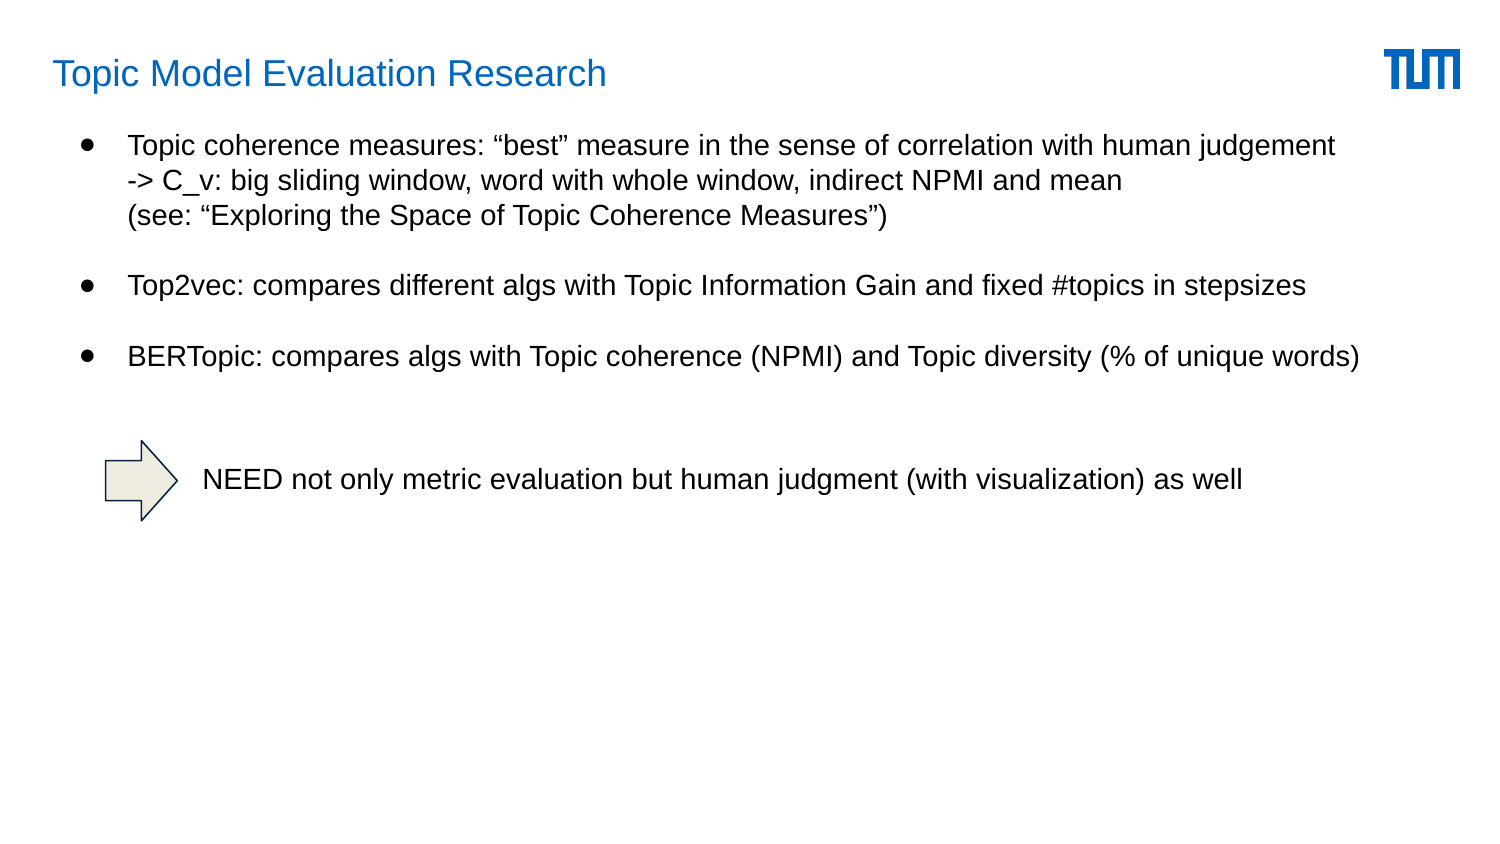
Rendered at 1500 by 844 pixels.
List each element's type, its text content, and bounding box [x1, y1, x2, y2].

title Topic Model Evaluation Research [41, 5, 1344, 95]
picture [1384, 49, 1460, 89]
text_box [105, 440, 178, 521]
list Topic coherence measures: “best” measure in the sense of correlation with human judgement -> C_v: big sliding window, word with whole window, indirect NPMI and mean (see: “Exploring the Space of Topic Coherence Measures”) Top2vec: compares different algs with Topic Information Gain and fixed #topics in stepsizes BERTopic: compares algs with Topic coherence (NPMI) and Topic diversity (% of unique words) NEED not only metric evaluation but human judgment (with visualization) as well [41, 120, 1459, 786]
